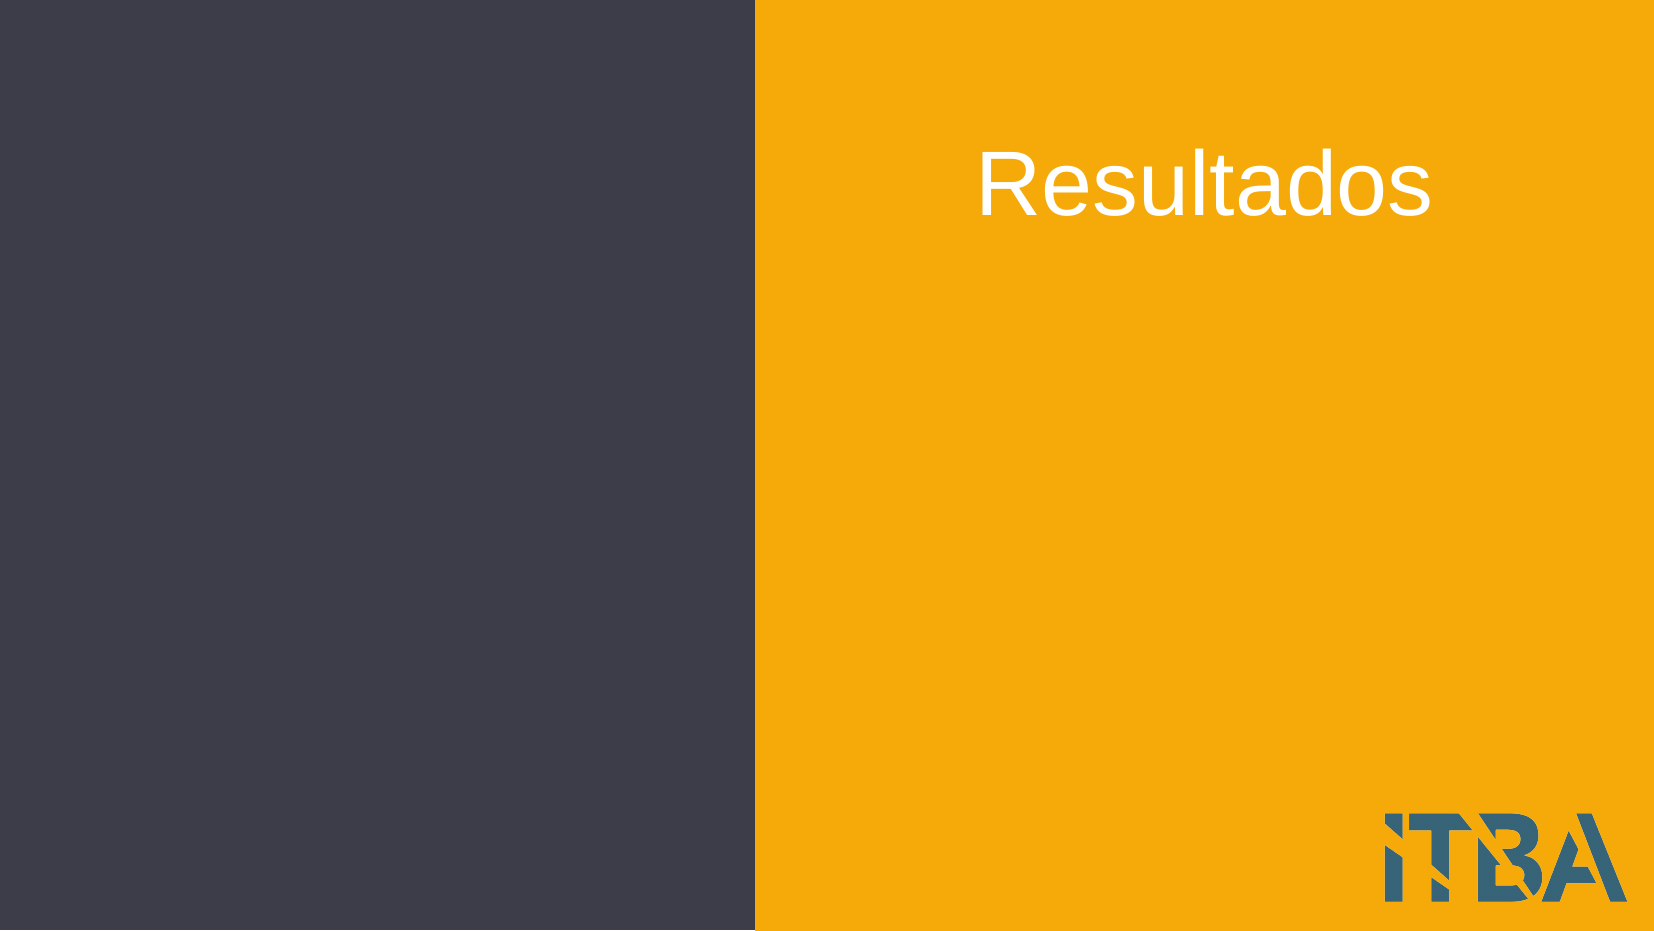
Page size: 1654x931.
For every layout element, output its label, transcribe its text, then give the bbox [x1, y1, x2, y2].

text_box [755, 0, 1654, 931]
picture [1358, 779, 1654, 931]
title Resultados [868, 106, 1542, 262]
